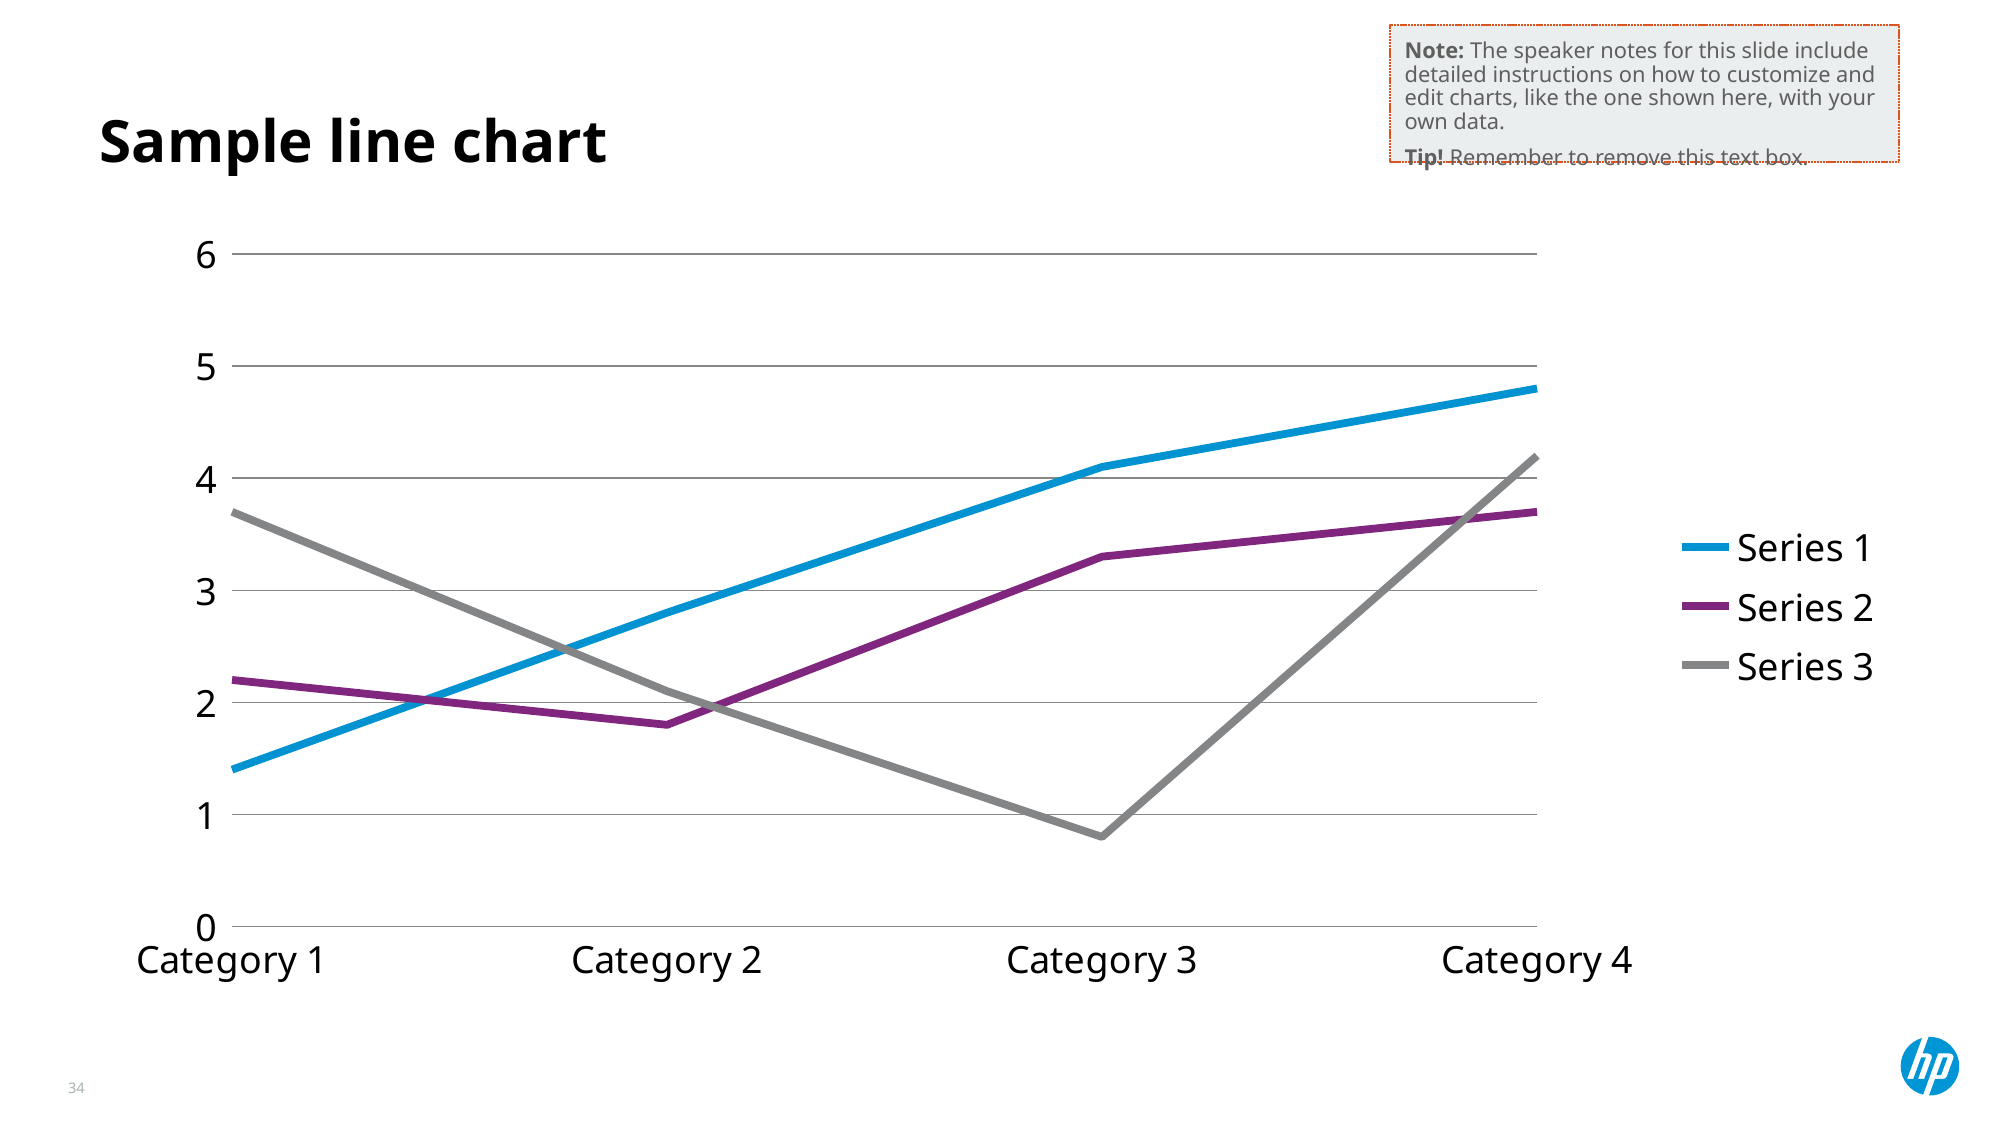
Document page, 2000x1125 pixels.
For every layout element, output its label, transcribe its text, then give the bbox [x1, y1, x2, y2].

slide_number <number> [34, 1062, 85, 1099]
title Sample line chart [99, 50, 1900, 175]
chart [99, 212, 1900, 1000]
text_box Note: The speaker notes for this slide include detailed instructions on how to customize and edit charts, like the one shown here, with your own data. Tip! Remember to remove this text box. [1389, 24, 1900, 163]
